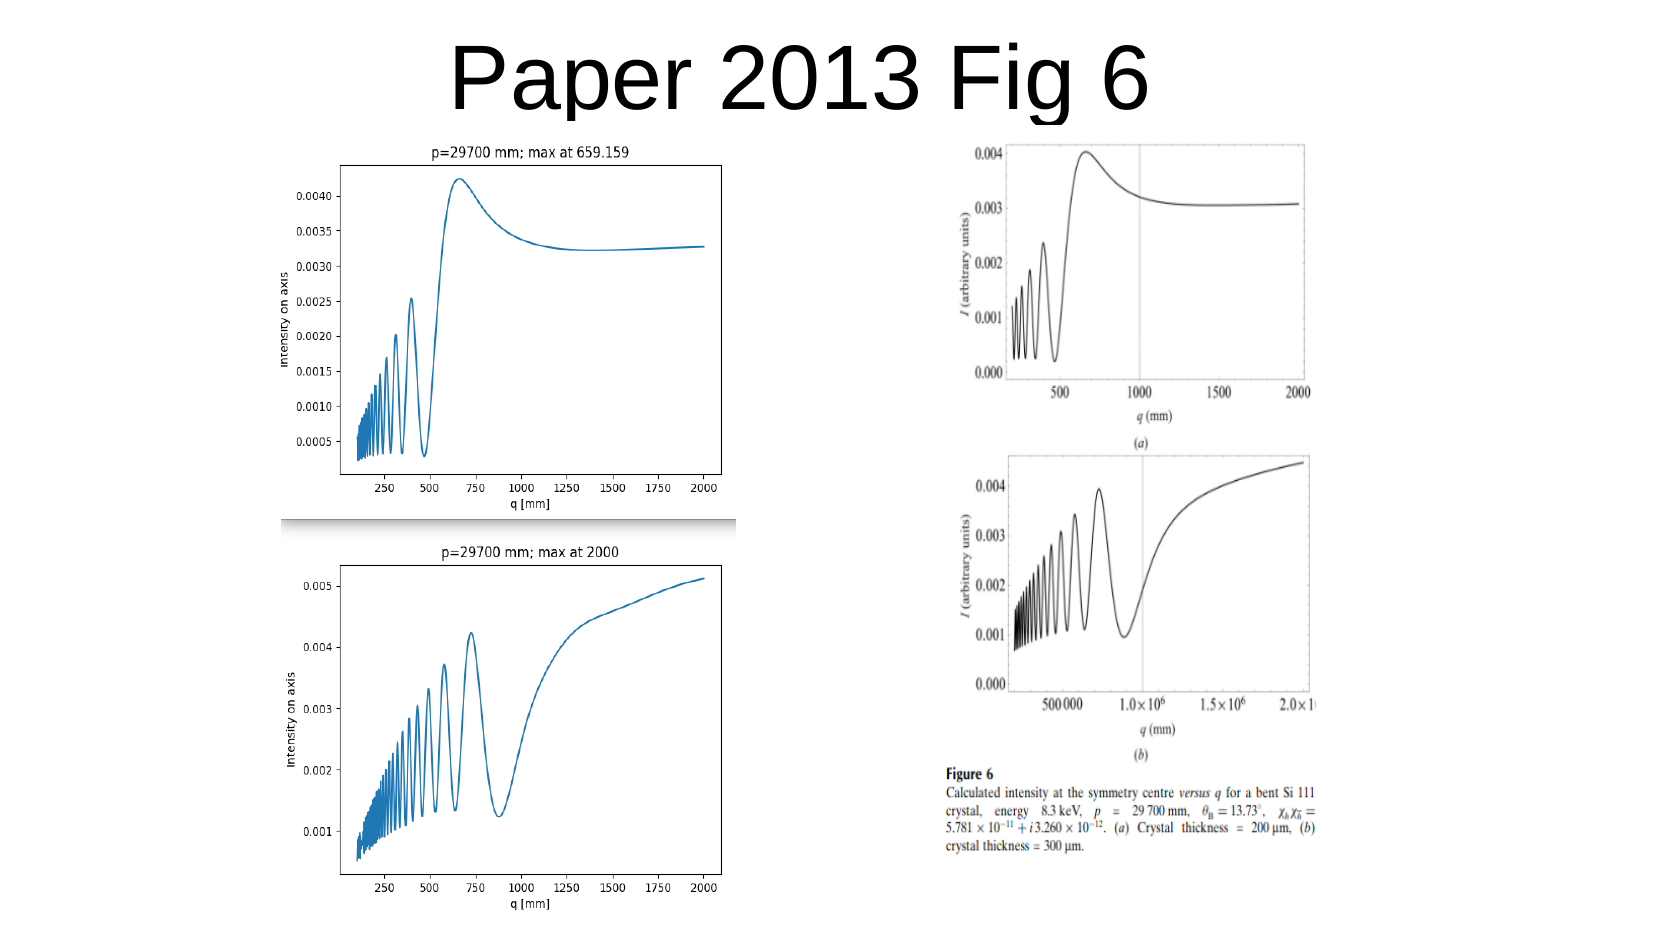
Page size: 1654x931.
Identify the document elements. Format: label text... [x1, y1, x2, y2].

picture [281, 121, 736, 916]
title Paper 2013 Fig 6 [56, 0, 1546, 156]
picture [945, 125, 1320, 871]
